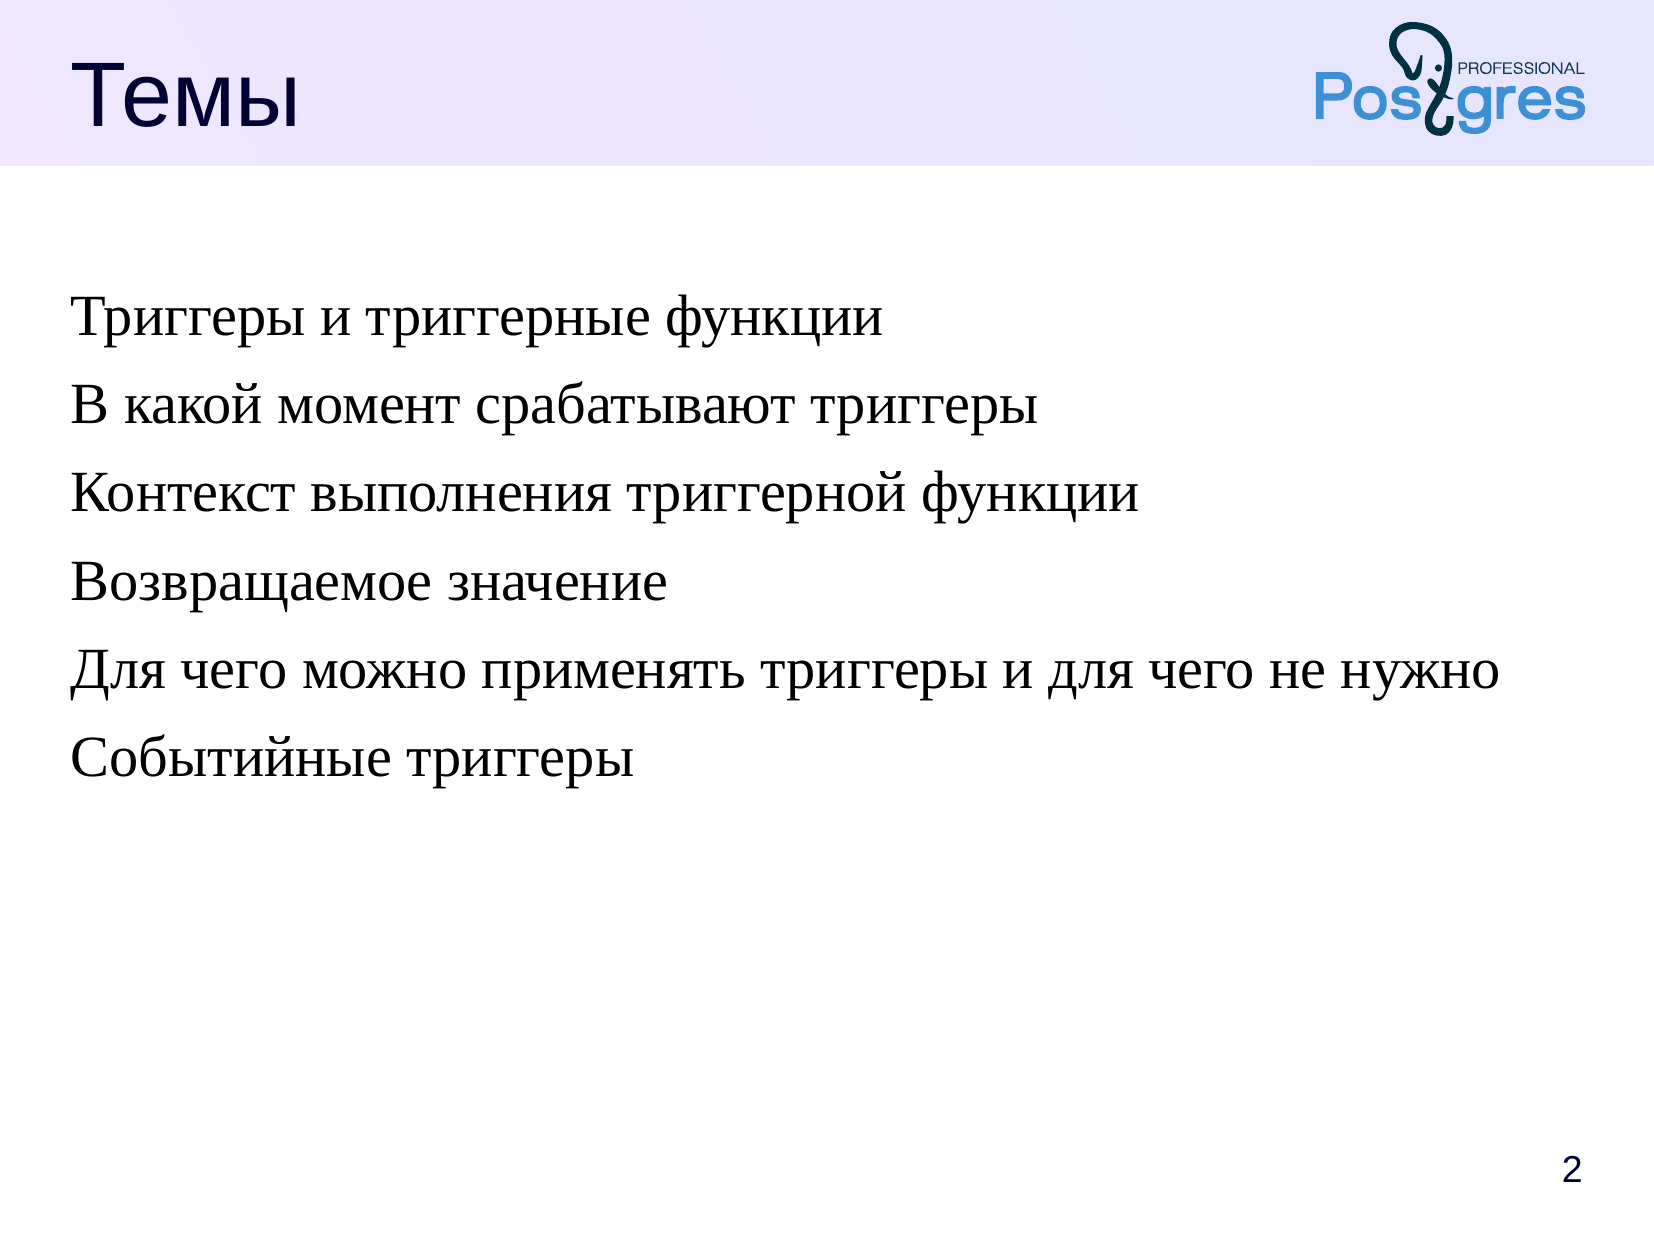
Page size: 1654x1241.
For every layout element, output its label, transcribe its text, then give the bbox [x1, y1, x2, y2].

list Триггеры и триггерные функции В какой момент срабатывают триггеры Контекст выполнения триггерной функции Возвращаемое значение Для чего можно применять триггеры и для чего не нужно Событийные триггеры [70, 283, 1583, 1141]
title Темы [70, 43, 1241, 147]
